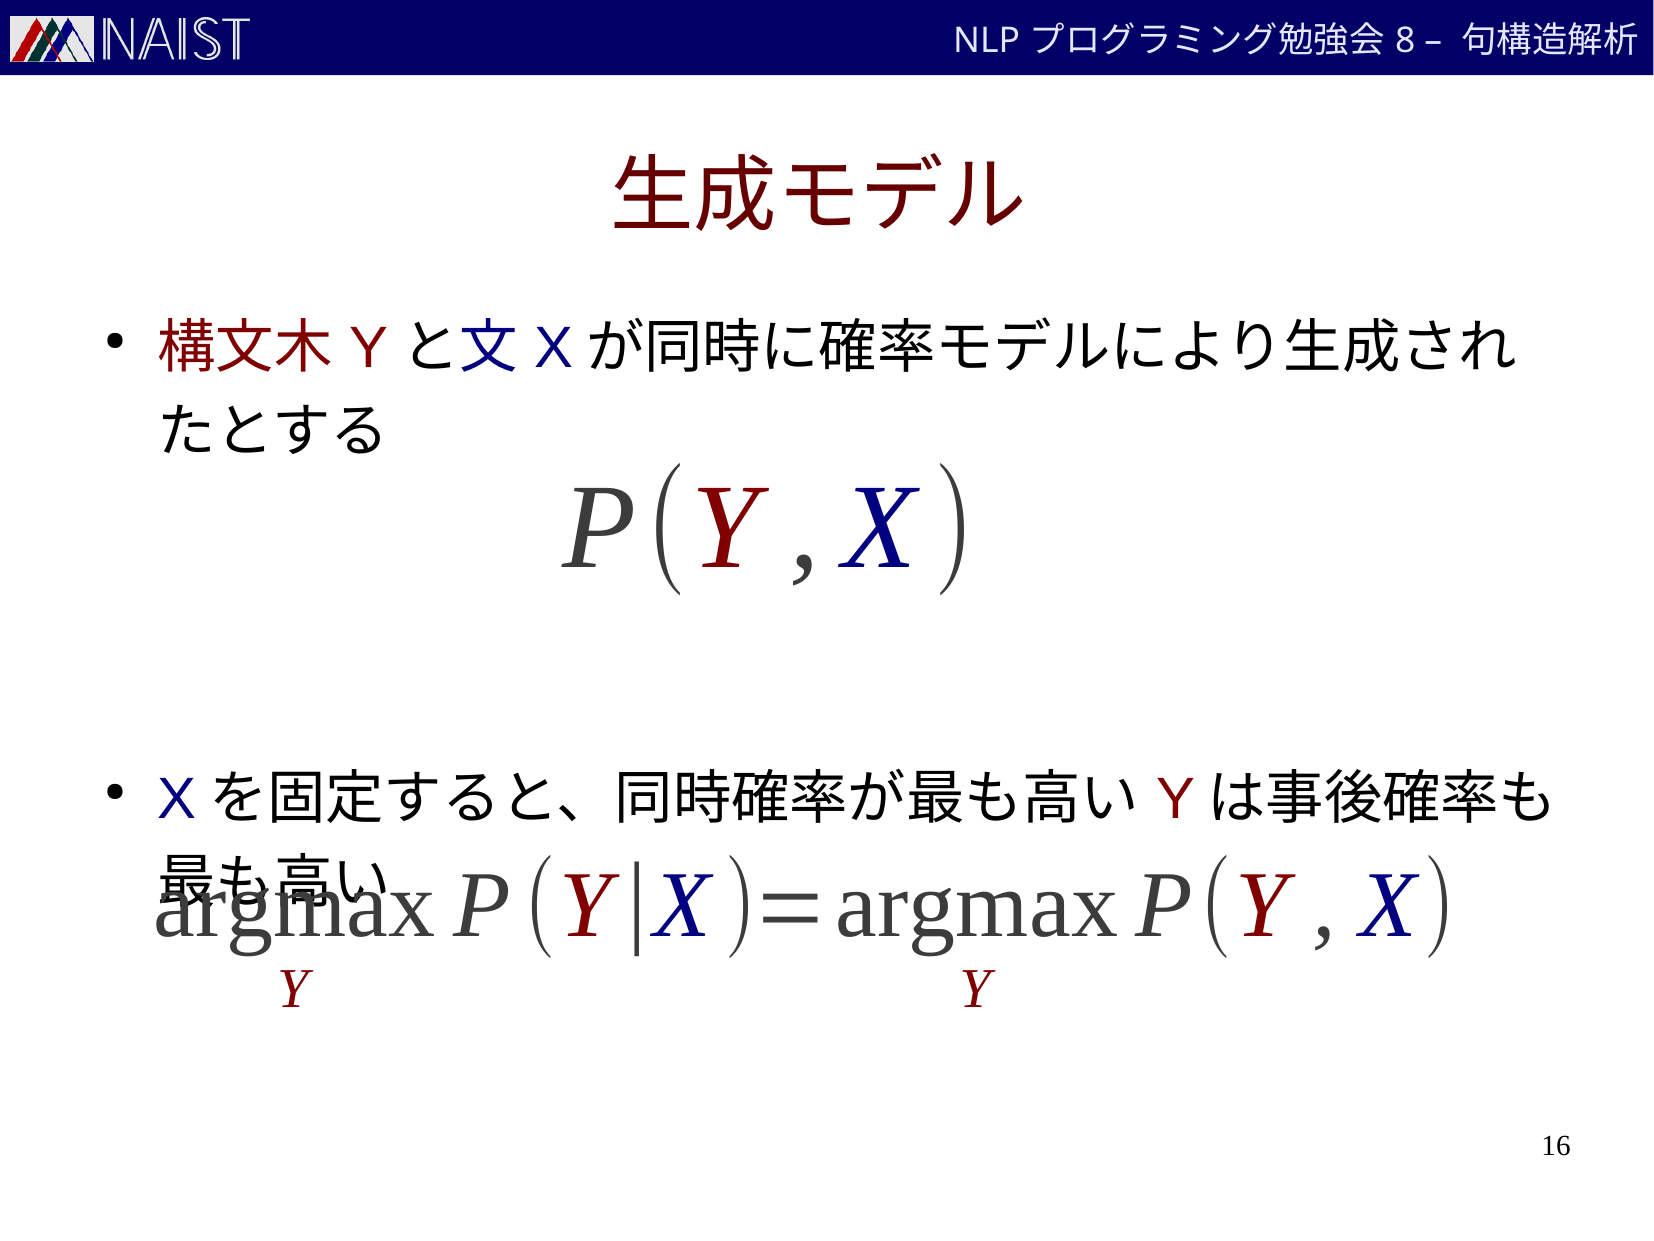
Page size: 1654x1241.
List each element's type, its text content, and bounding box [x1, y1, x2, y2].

picture [102, 17, 251, 60]
chart [525, 454, 1006, 601]
title 生成モデル [75, 92, 1564, 285]
picture [10, 16, 94, 62]
list 構文木Yと文Xが同時に確率モデルにより生成されたとする Xを固定すると、同時確率が最も高いYは事後確率も最も高い [86, 300, 1576, 1119]
chart [130, 848, 1481, 1019]
